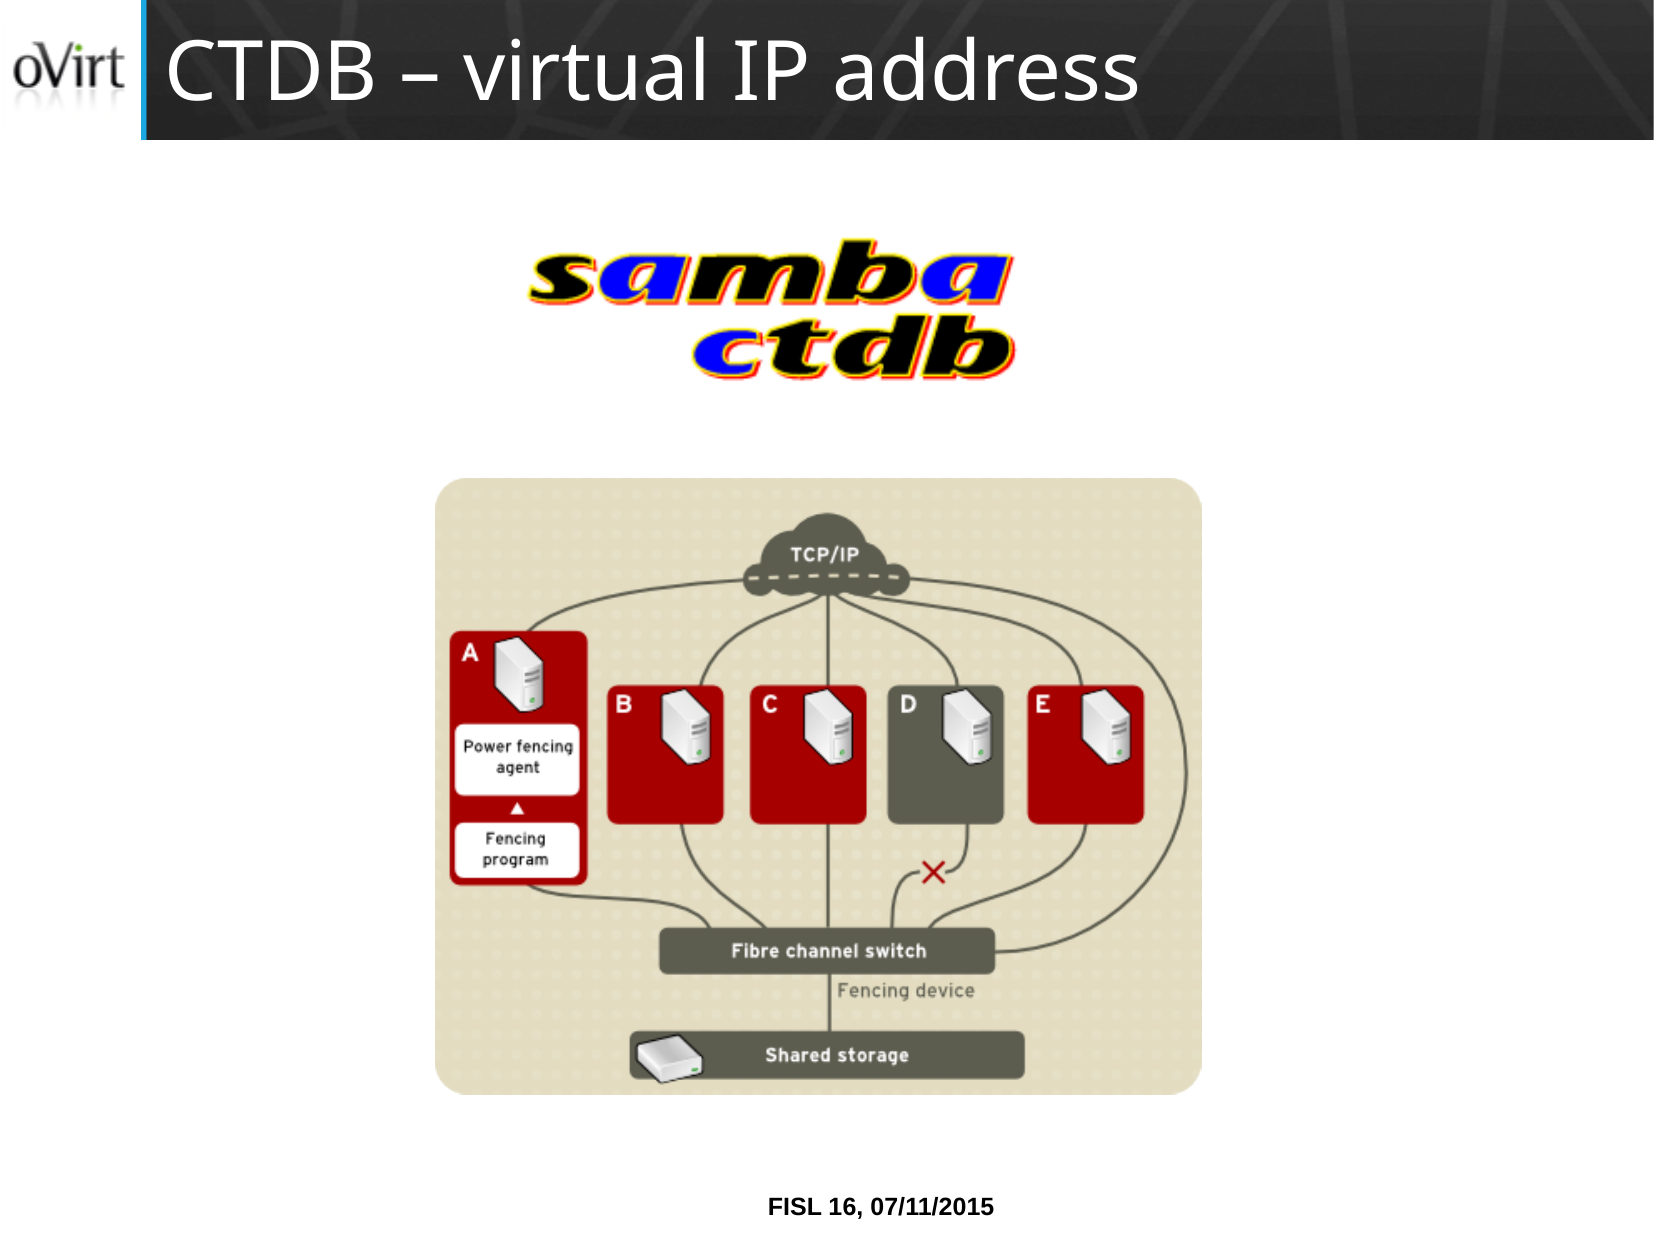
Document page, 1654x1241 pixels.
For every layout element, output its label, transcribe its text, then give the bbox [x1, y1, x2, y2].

picture [435, 478, 1202, 1096]
picture [465, 224, 1132, 400]
title CTDB – virtual IP address [164, 11, 1653, 126]
picture [0, 0, 1654, 140]
